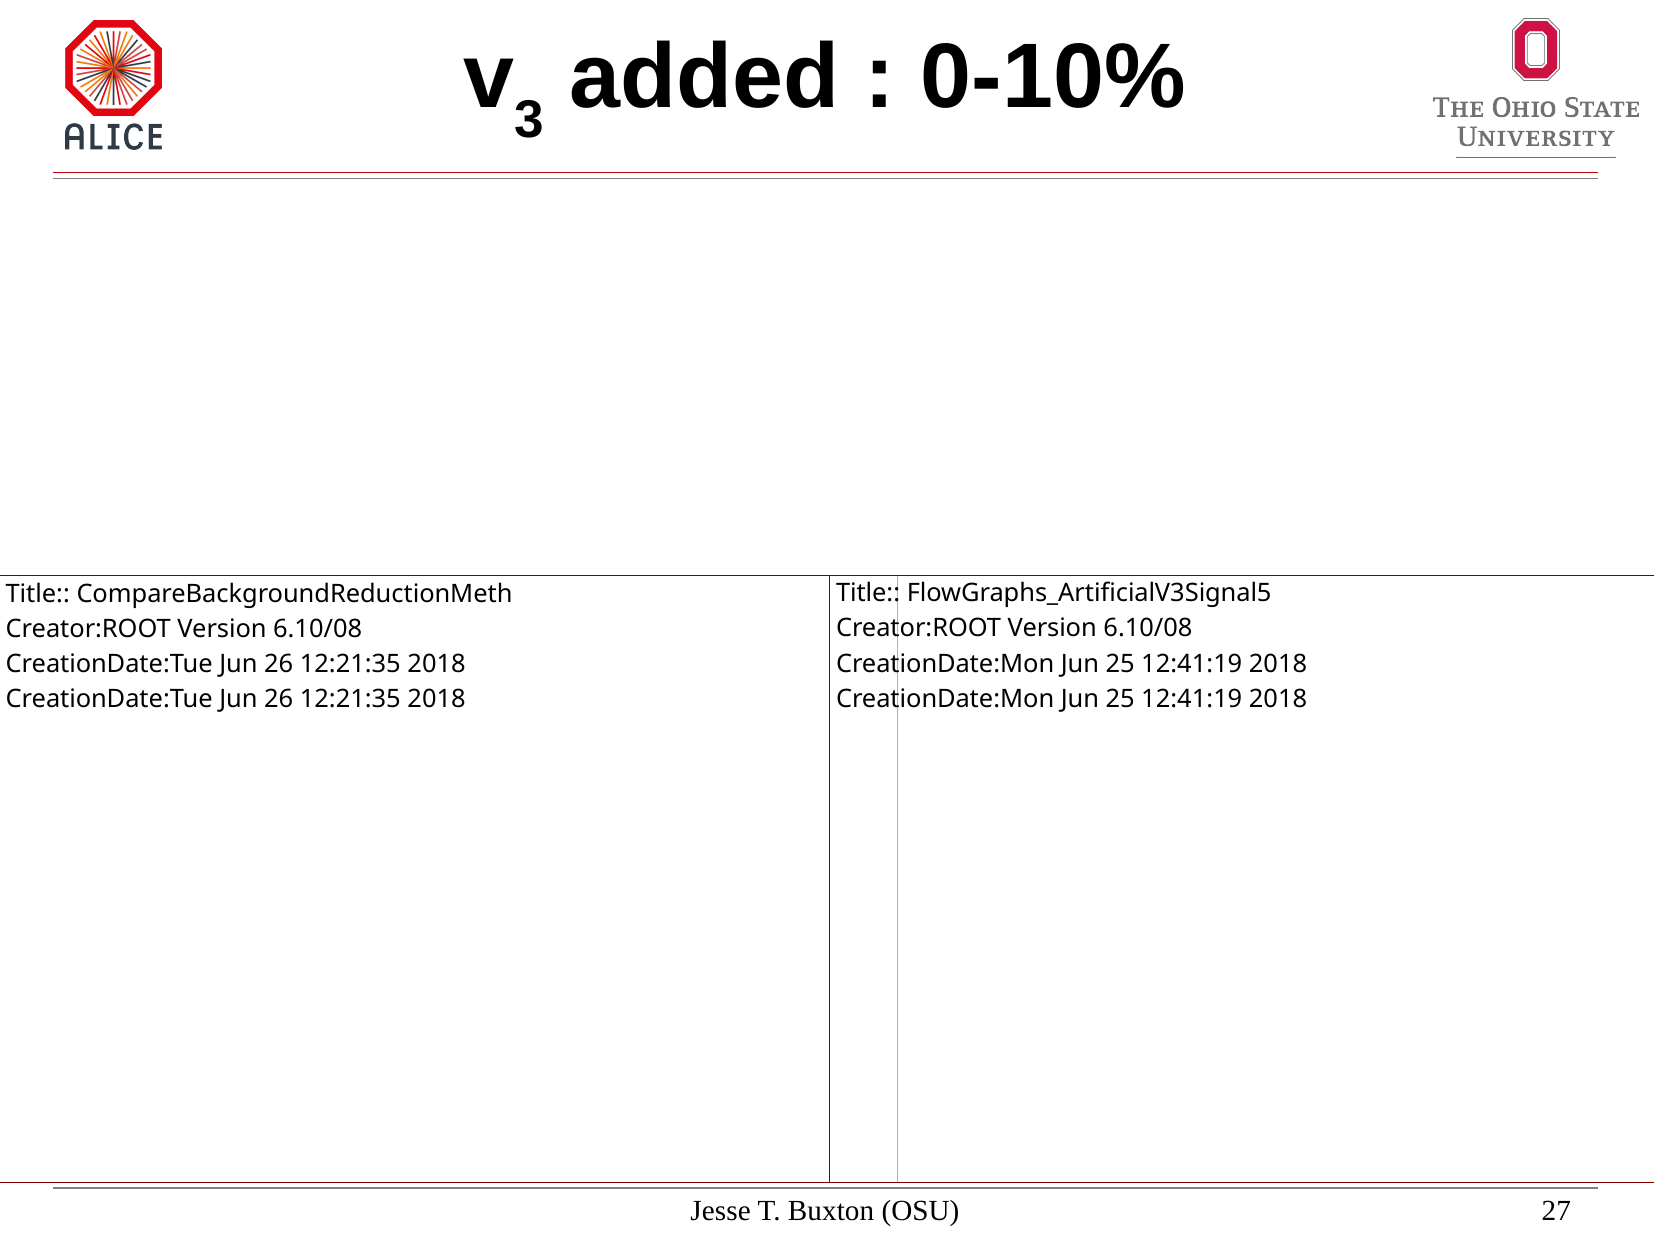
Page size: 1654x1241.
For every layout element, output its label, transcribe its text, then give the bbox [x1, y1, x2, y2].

picture [1513, 5, 1642, 171]
title v3 added : 0-10% [137, 1, 1513, 172]
picture [65, 20, 137, 150]
picture [0, 573, 1654, 1183]
